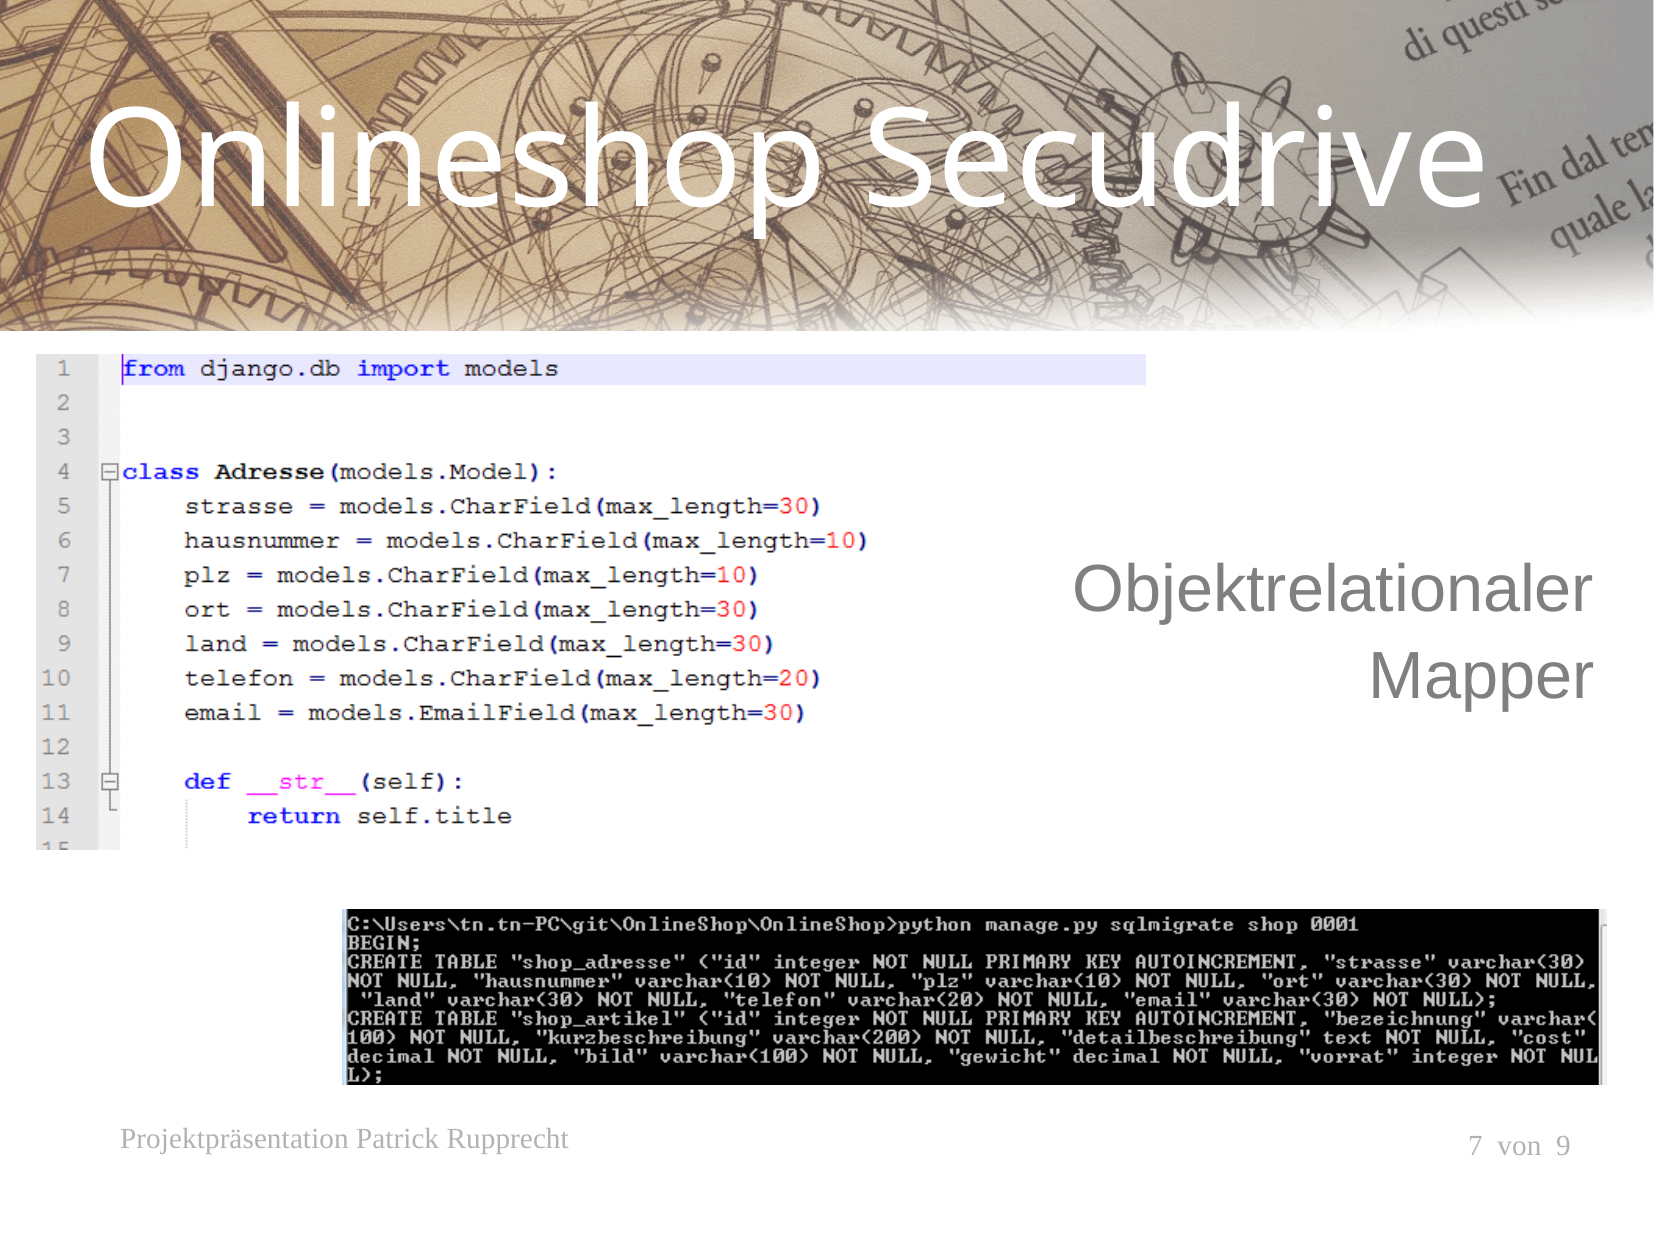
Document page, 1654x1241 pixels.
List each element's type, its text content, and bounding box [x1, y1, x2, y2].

picture [342, 909, 1607, 1085]
subtitle Objektrelationaler Mapper [1039, 425, 1595, 839]
picture [36, 354, 1146, 850]
picture [0, 0, 1654, 331]
title Onlineshop Secudrive [82, 49, 1571, 257]
